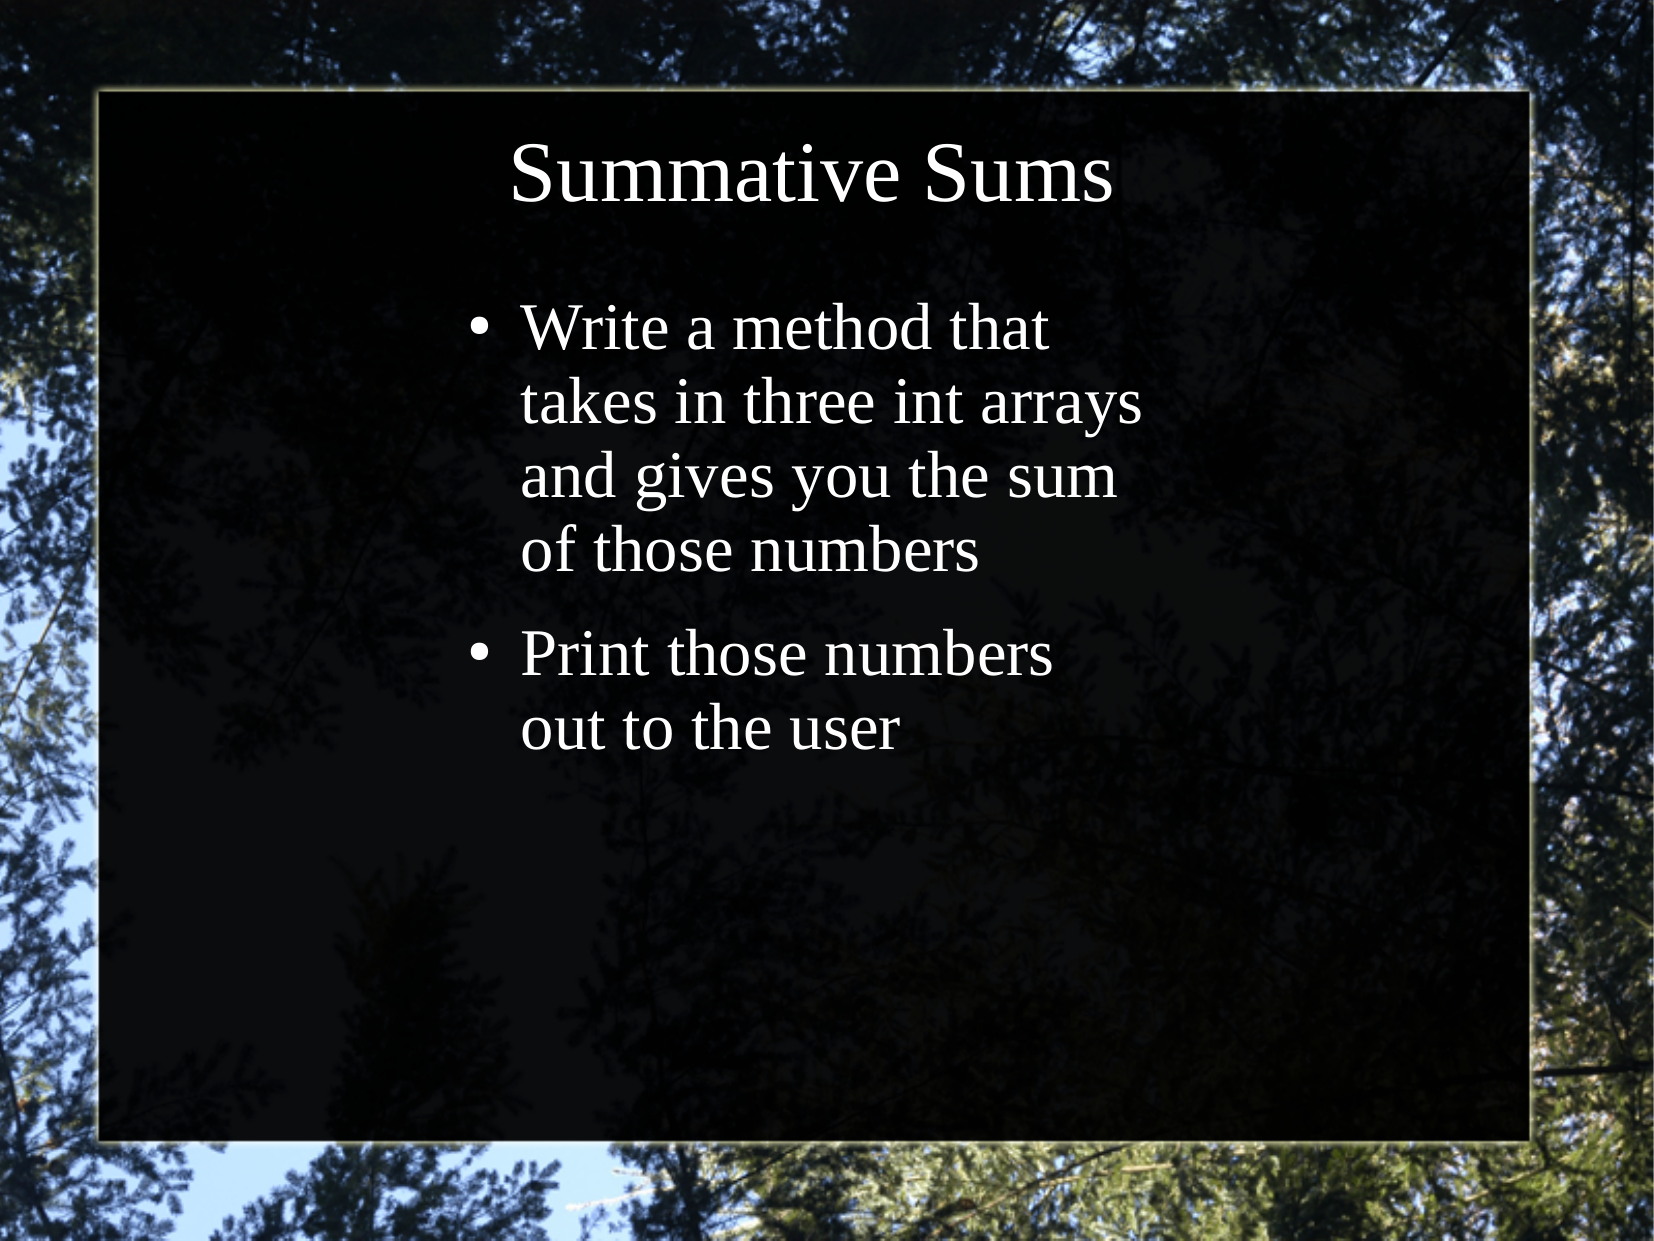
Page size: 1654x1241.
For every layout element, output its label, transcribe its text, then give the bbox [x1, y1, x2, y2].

list [829, 290, 1536, 1123]
picture [0, 0, 1654, 1241]
list Write a method that takes in three int arrays and gives you the sum of those numbers Print those numbers out to the user [450, 290, 829, 1111]
title Summative Sums [88, 88, 1536, 257]
